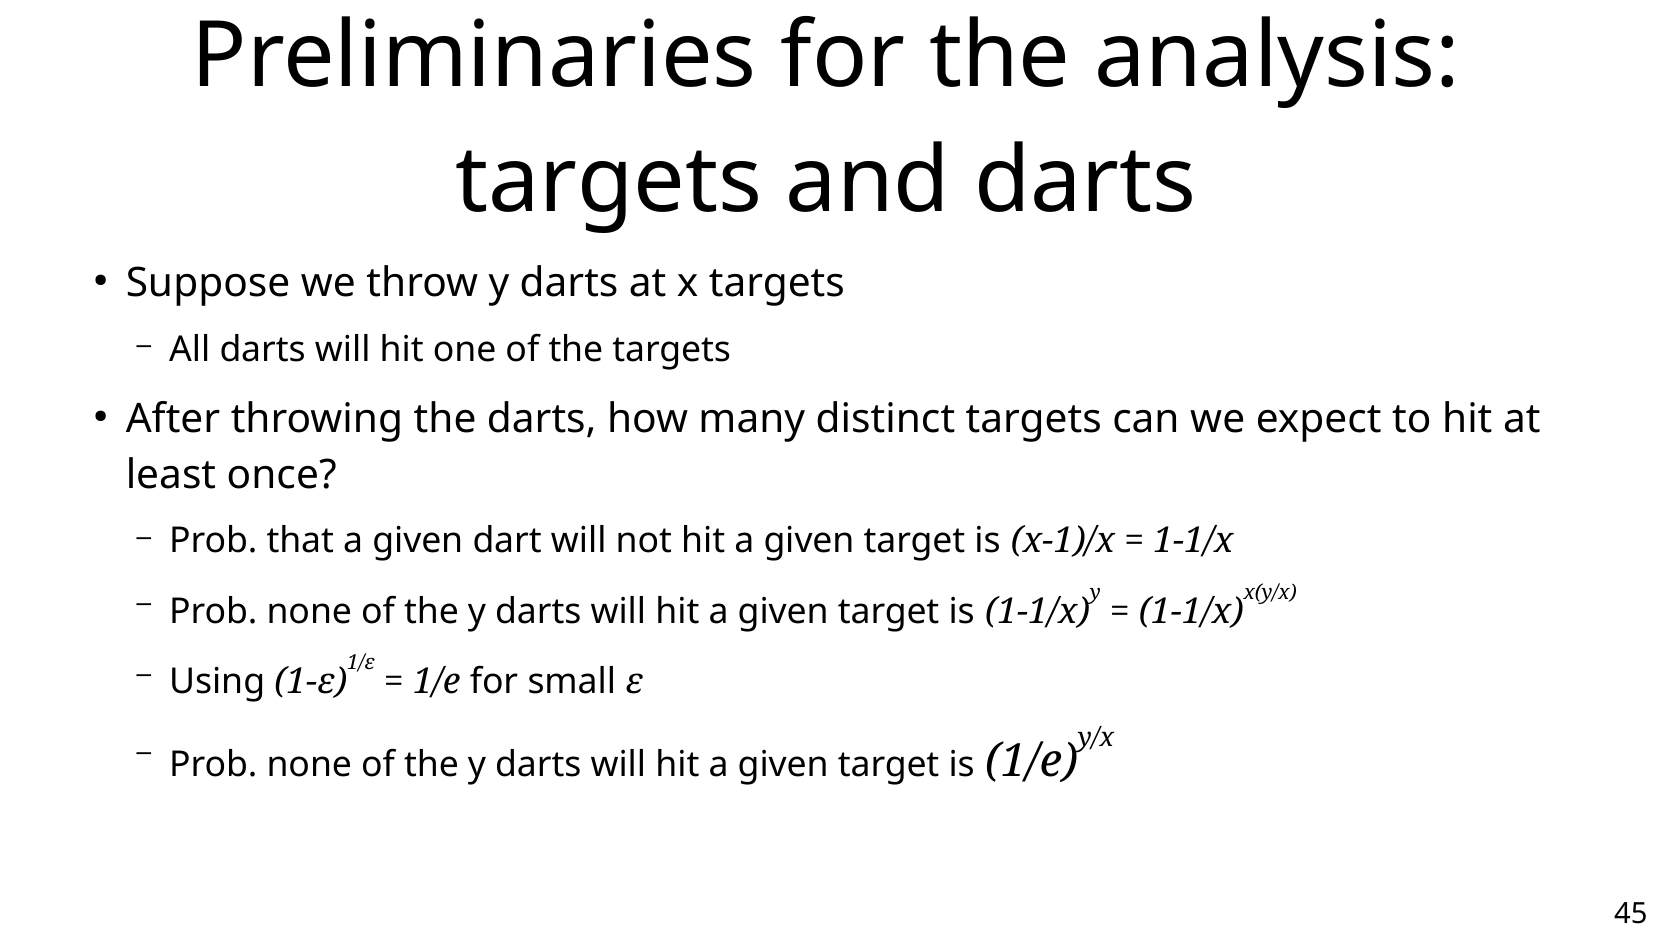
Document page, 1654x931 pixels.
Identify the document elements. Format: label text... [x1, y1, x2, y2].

title Preliminaries for the analysis: targets and darts [82, 1, 1571, 226]
list Suppose we throw y darts at x targets All darts will hit one of the targets After throwing the darts, how many distinct targets can we expect to hit at least once? Prob. that a given dart will not hit a given target is (x-1)/x = 1-1/x Prob. none of the y darts will hit a given target is (1-1/x)y = (1-1/x)x(y/x) Using (1-ε)1/ε = 1/e for small ε Prob. none of the y darts will hit a given target is (1/e)y/x [82, 253, 1571, 793]
